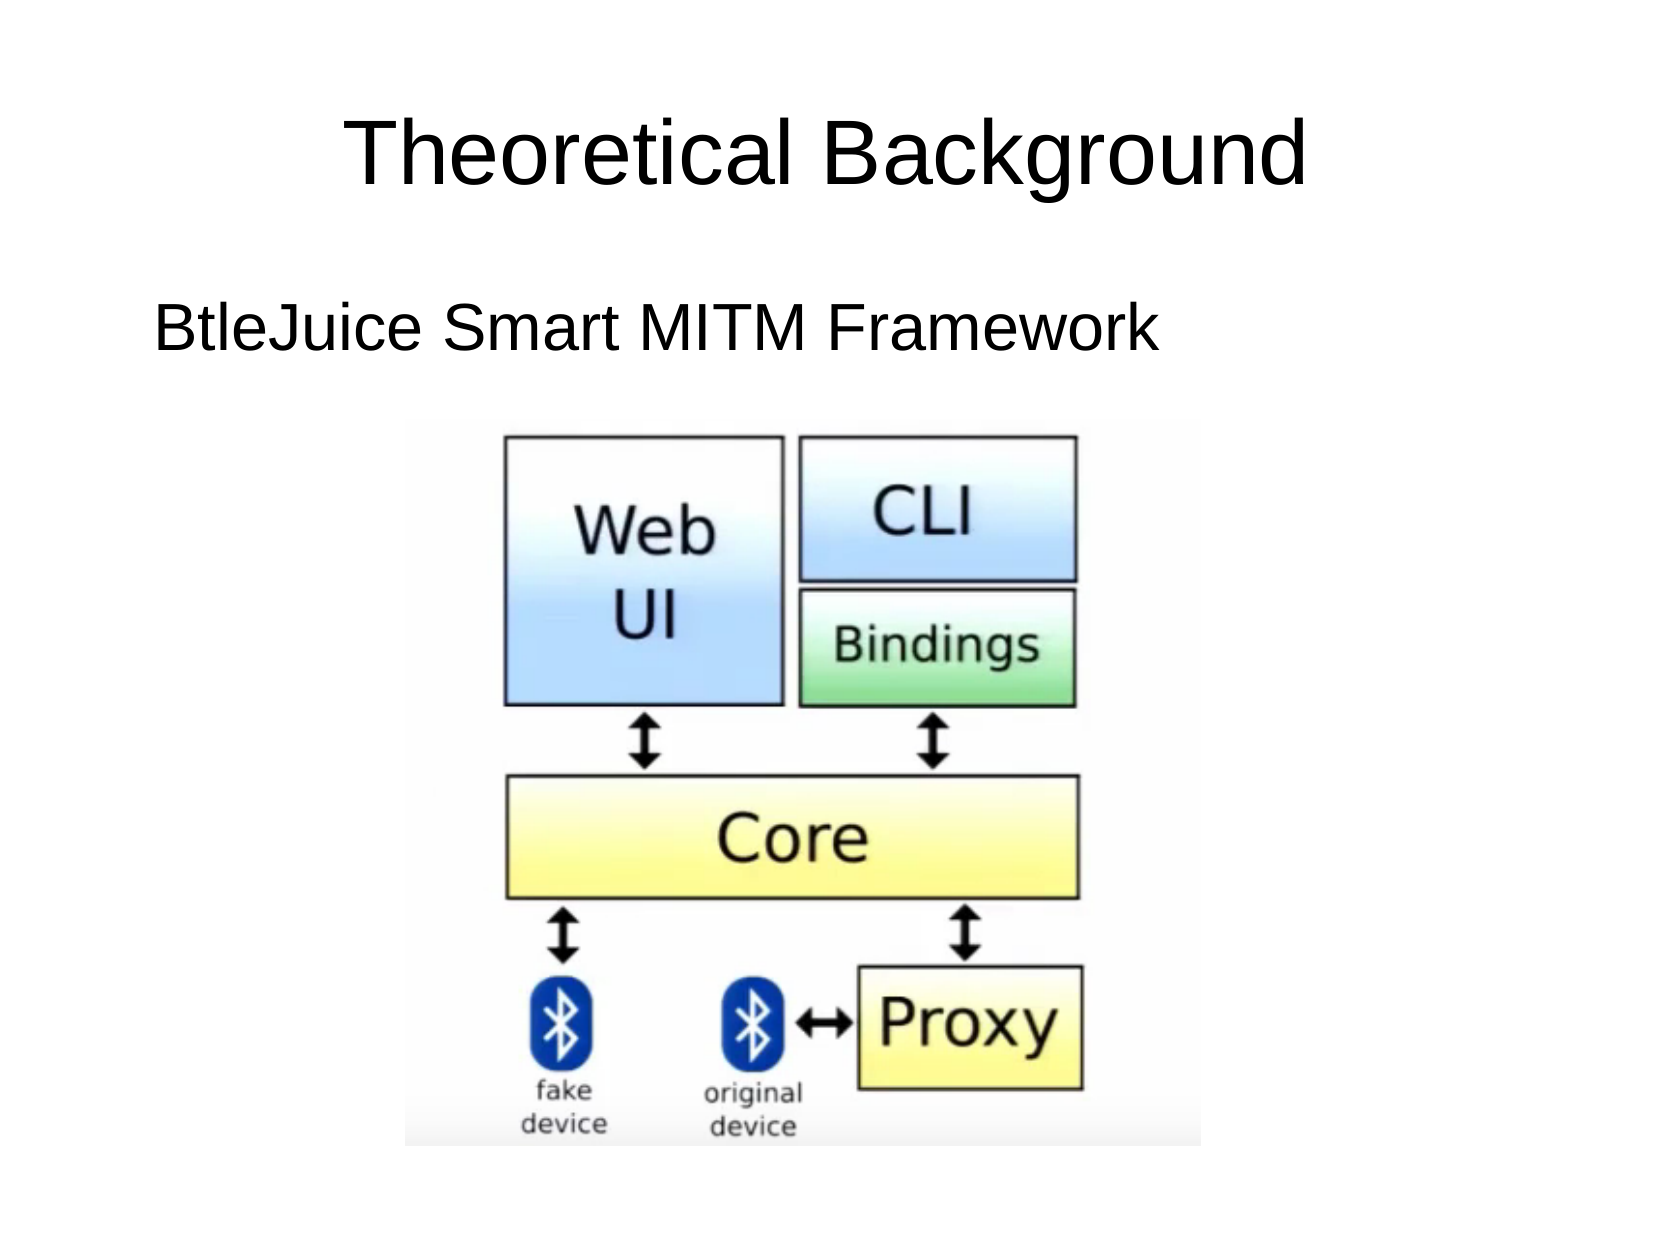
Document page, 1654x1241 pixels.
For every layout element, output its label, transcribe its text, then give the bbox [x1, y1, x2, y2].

title Theoretical Background [82, 49, 1571, 257]
list BtleJuice Smart MITM Framework [82, 290, 1571, 1010]
picture [405, 419, 1201, 1146]
